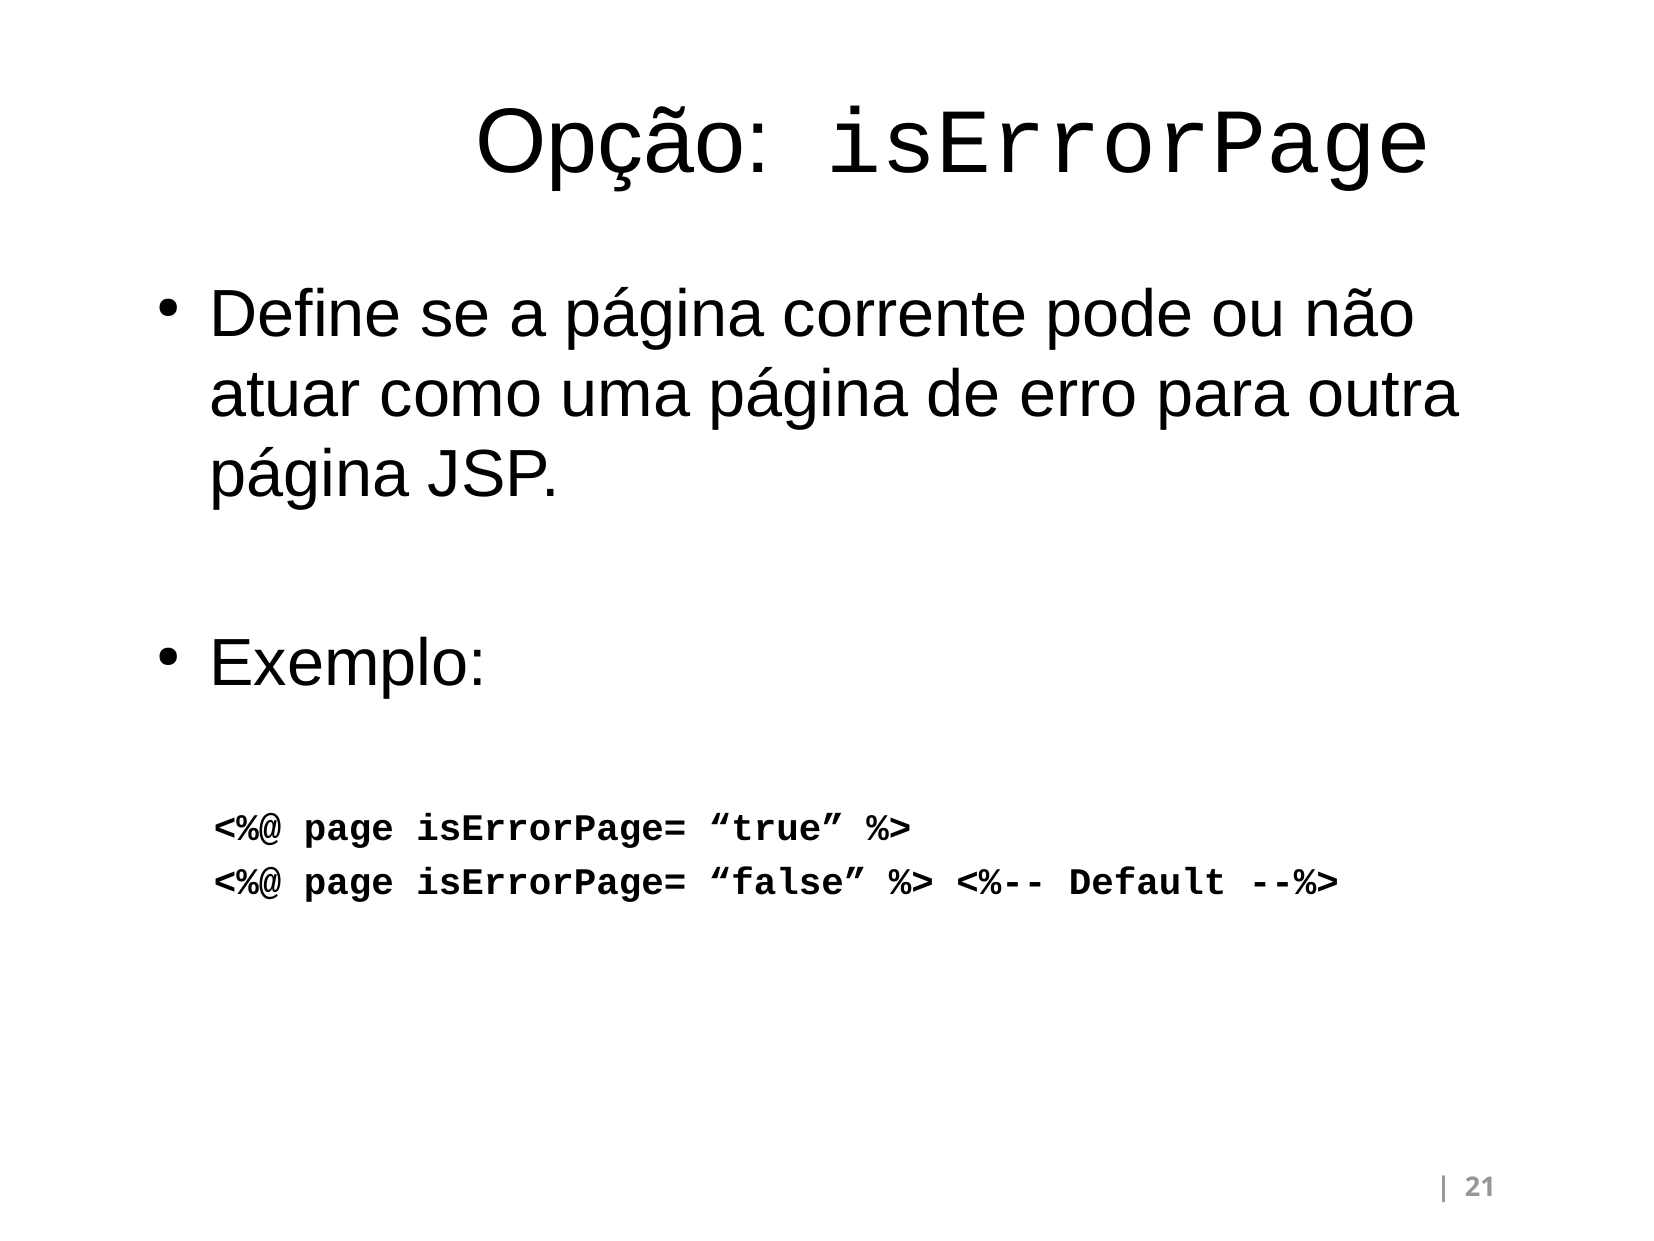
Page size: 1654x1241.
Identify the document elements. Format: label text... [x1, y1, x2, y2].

list Define se a página corrente pode ou não atuar como uma página de erro para outra página JSP. Exemplo: <%@ page isErrorPage= “true” %> <%@ page isErrorPage= “false” %> <%-- Default --%> [124, 261, 1530, 1117]
title Opção: isErrorPage [234, 0, 1640, 198]
text_box | <número> [711, 1162, 1511, 1217]
